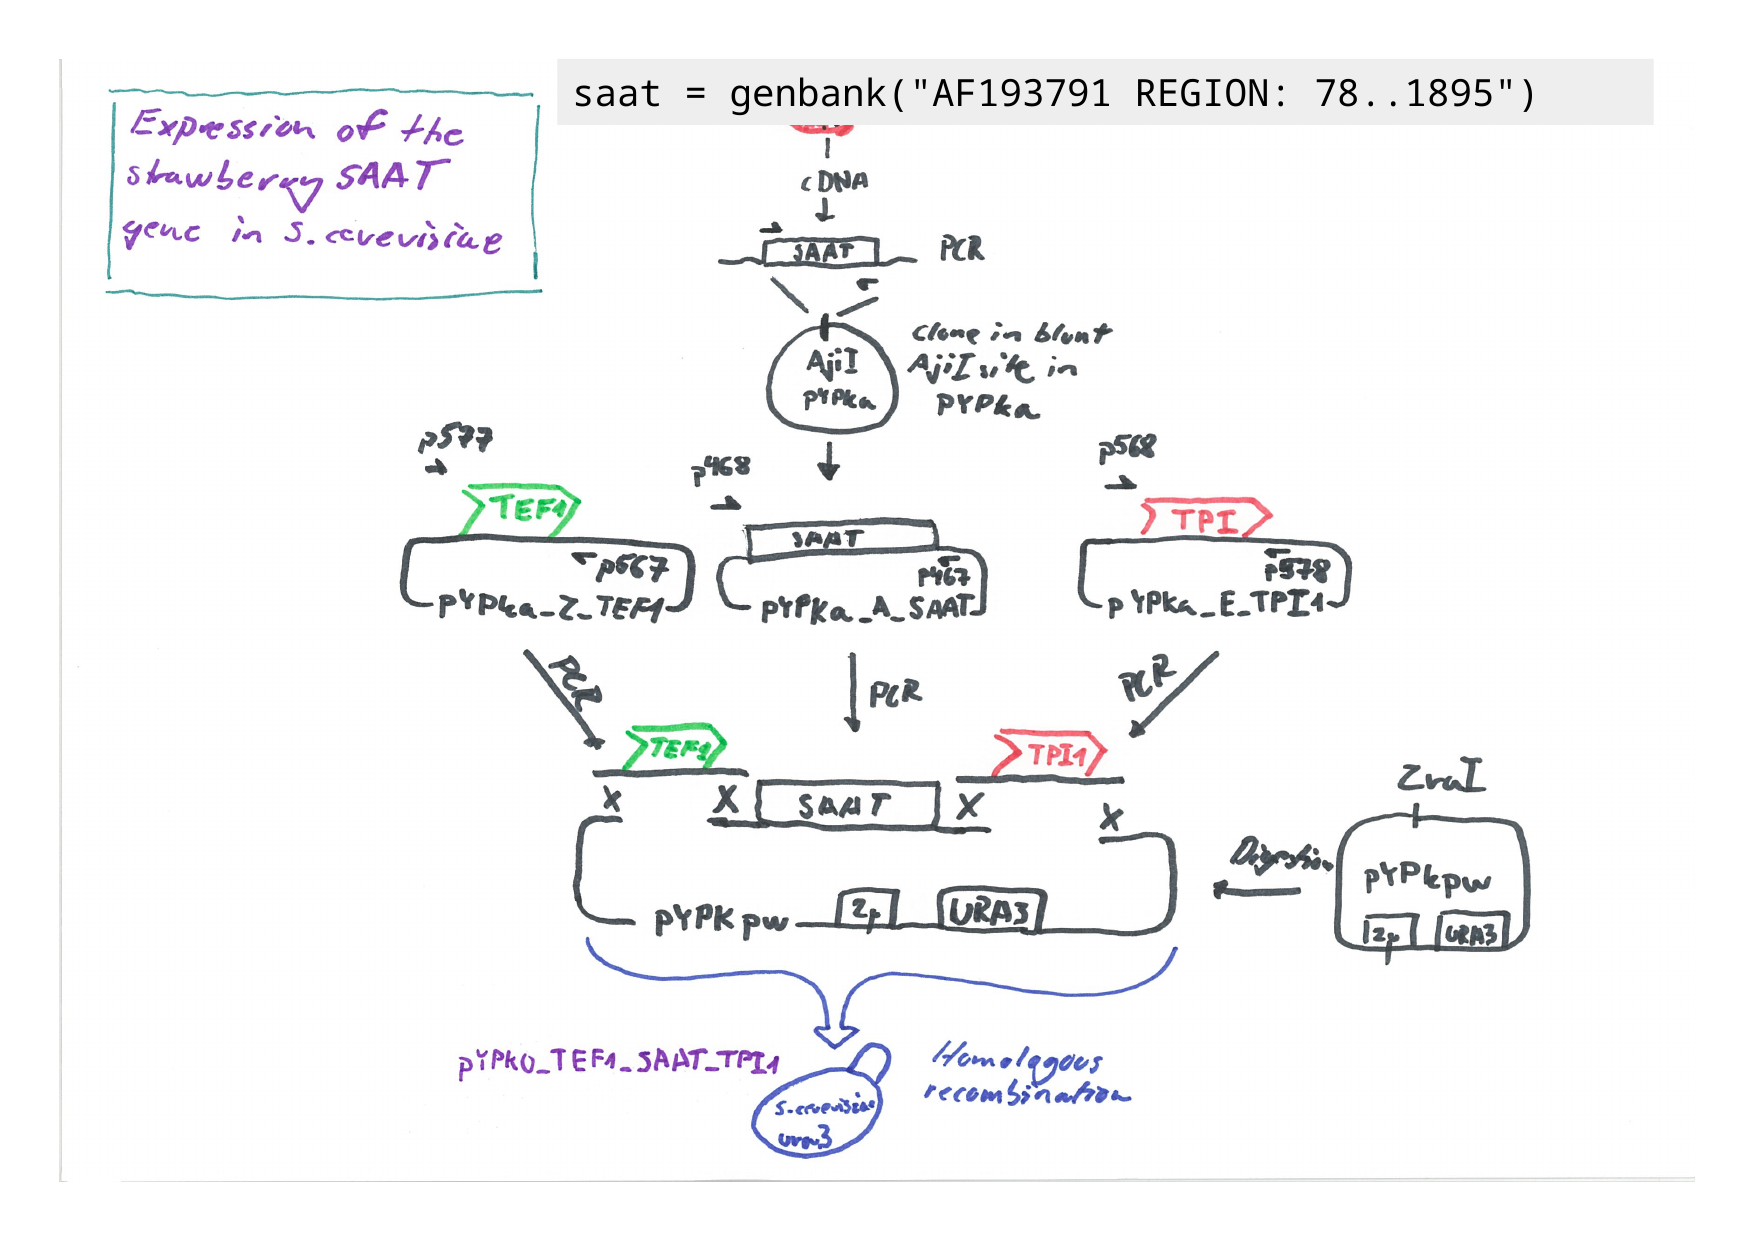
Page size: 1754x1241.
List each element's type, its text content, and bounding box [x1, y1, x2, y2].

text_box saat = genbank("AF193791 REGION: 78..1895") [557, 58, 1654, 125]
picture [59, 59, 1695, 1182]
